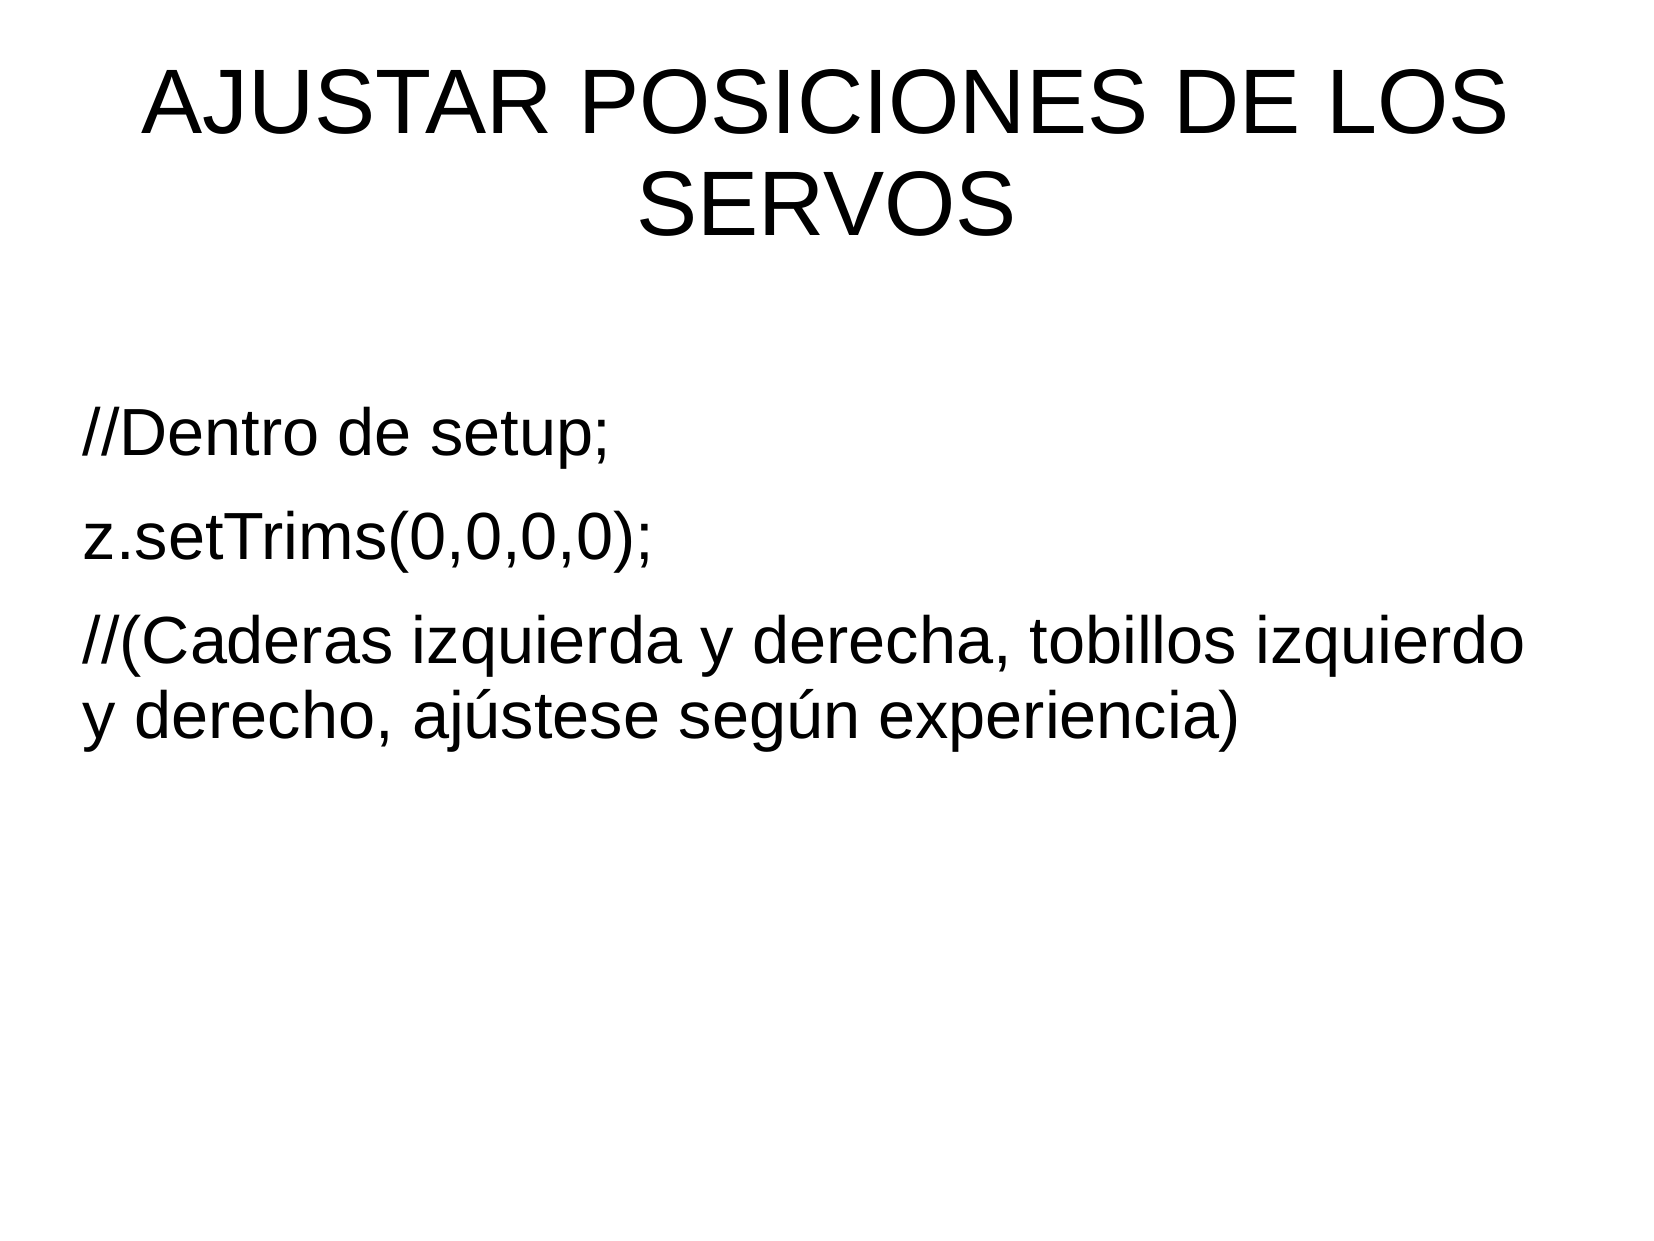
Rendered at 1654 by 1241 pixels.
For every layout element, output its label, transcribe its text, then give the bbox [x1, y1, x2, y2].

title AJUSTAR POSICIONES DE LOS SERVOS [82, 49, 1571, 257]
list //Dentro de setup; z.setTrims(0,0,0,0); //(Caderas izquierda y derecha, tobillos izquierdo y derecho, ajústese según experiencia) [82, 290, 1571, 1010]
